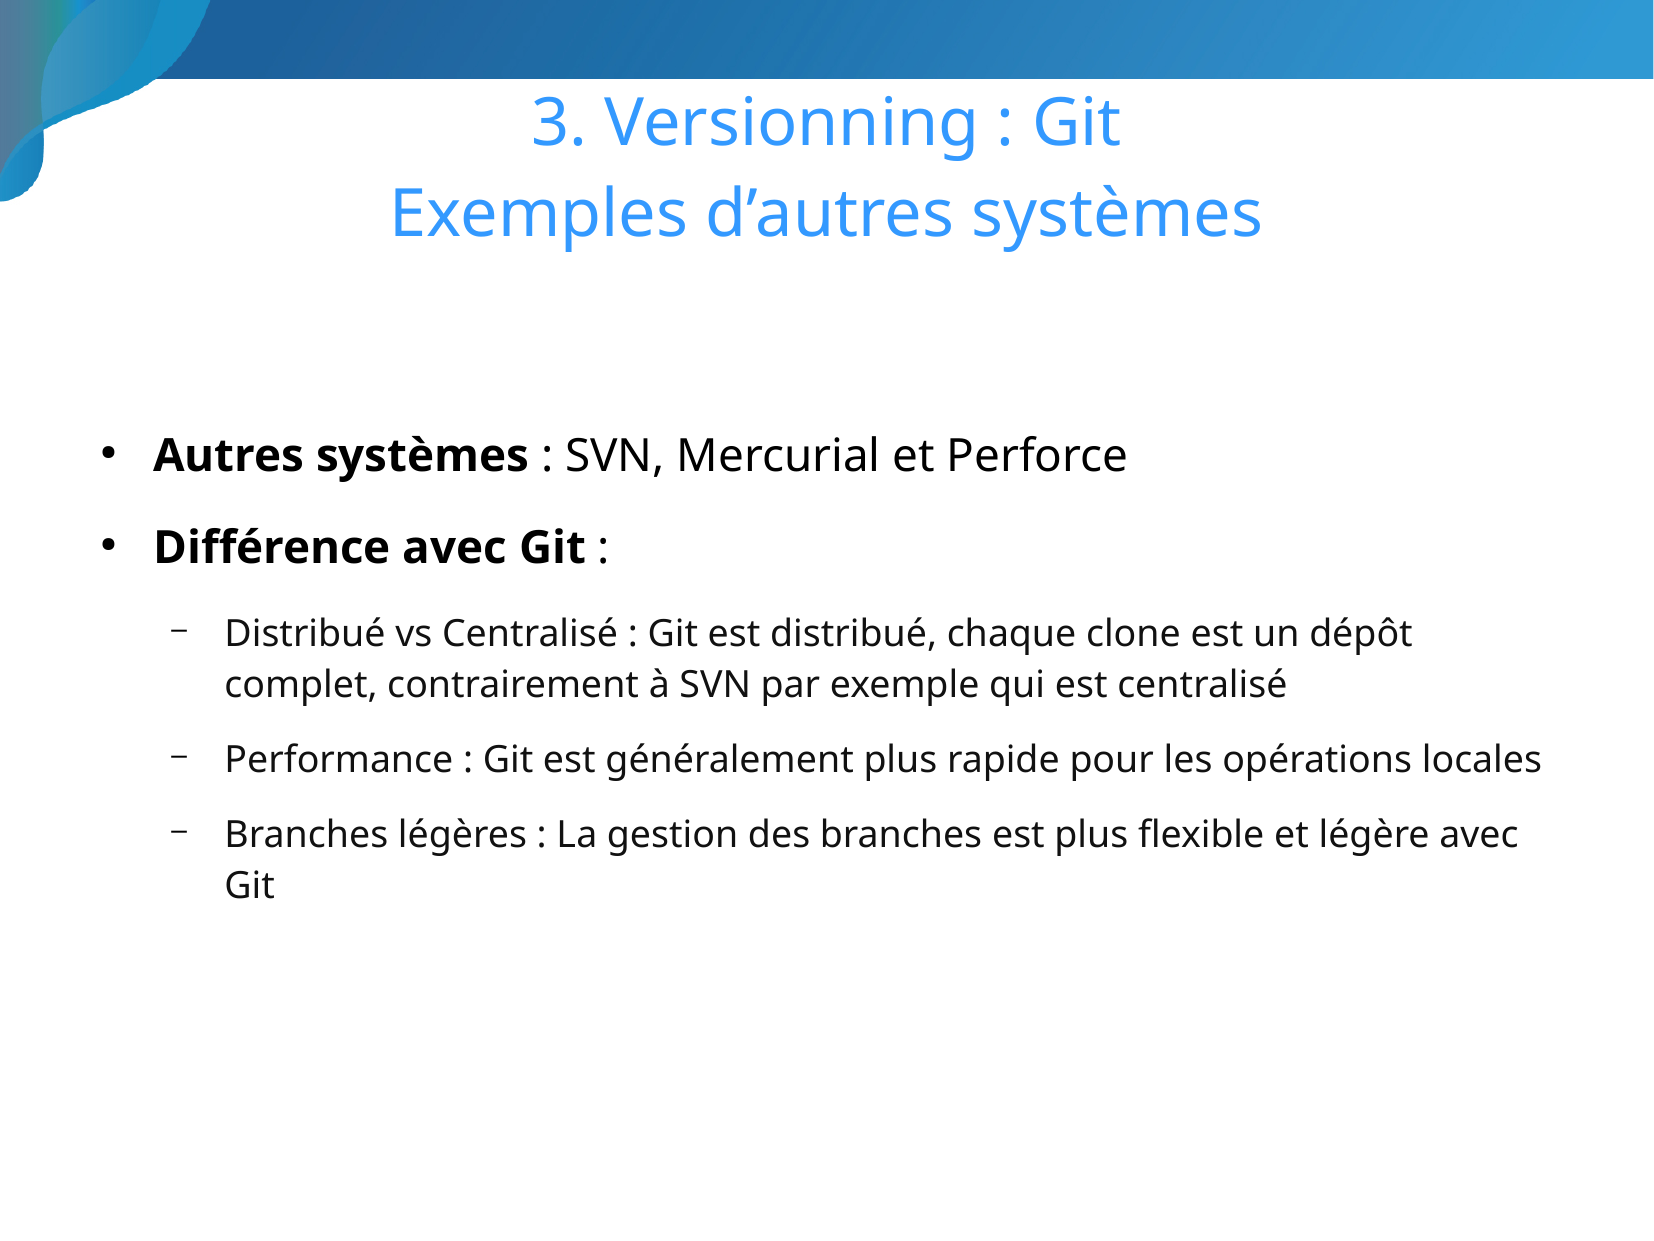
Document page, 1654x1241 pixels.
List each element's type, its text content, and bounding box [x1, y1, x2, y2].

list Autres systèmes : SVN, Mercurial et Perforce Différence avec Git : Distribué vs Centralisé : Git est distribué, chaque clone est un dépôt complet, contrairement à SVN par exemple qui est centralisé Performance : Git est généralement plus rapide pour les opérations locales Branches légères : La gestion des branches est plus flexible et légère avec Git [82, 343, 1571, 989]
title 3. Versionning : Git Exemples d’autres systèmes [82, 68, 1571, 261]
picture [0, 0, 1654, 1241]
